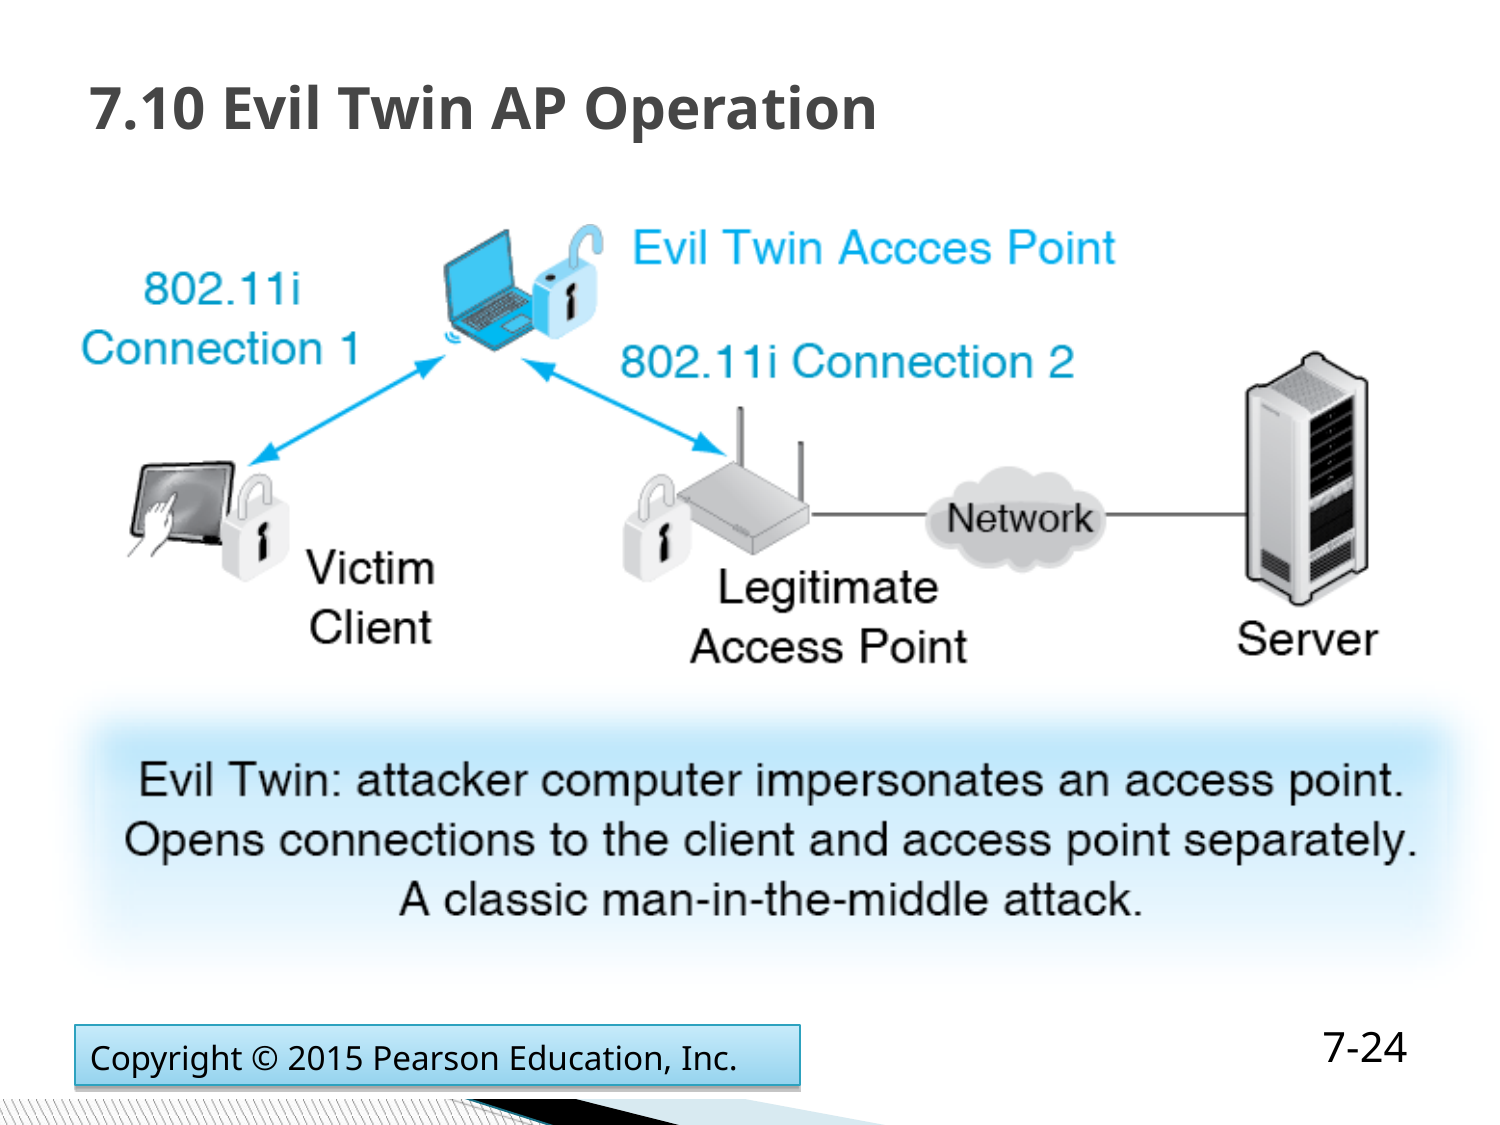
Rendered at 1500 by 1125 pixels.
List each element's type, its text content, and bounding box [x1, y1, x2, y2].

title 7.10 Evil Twin AP Operation [75, 37, 1425, 175]
footer Copyright © 2015 Pearson Education, Inc. [75, 1025, 800, 1085]
slide_number 7-<number> [1250, 1025, 1423, 1085]
picture [0, 224, 1500, 1125]
